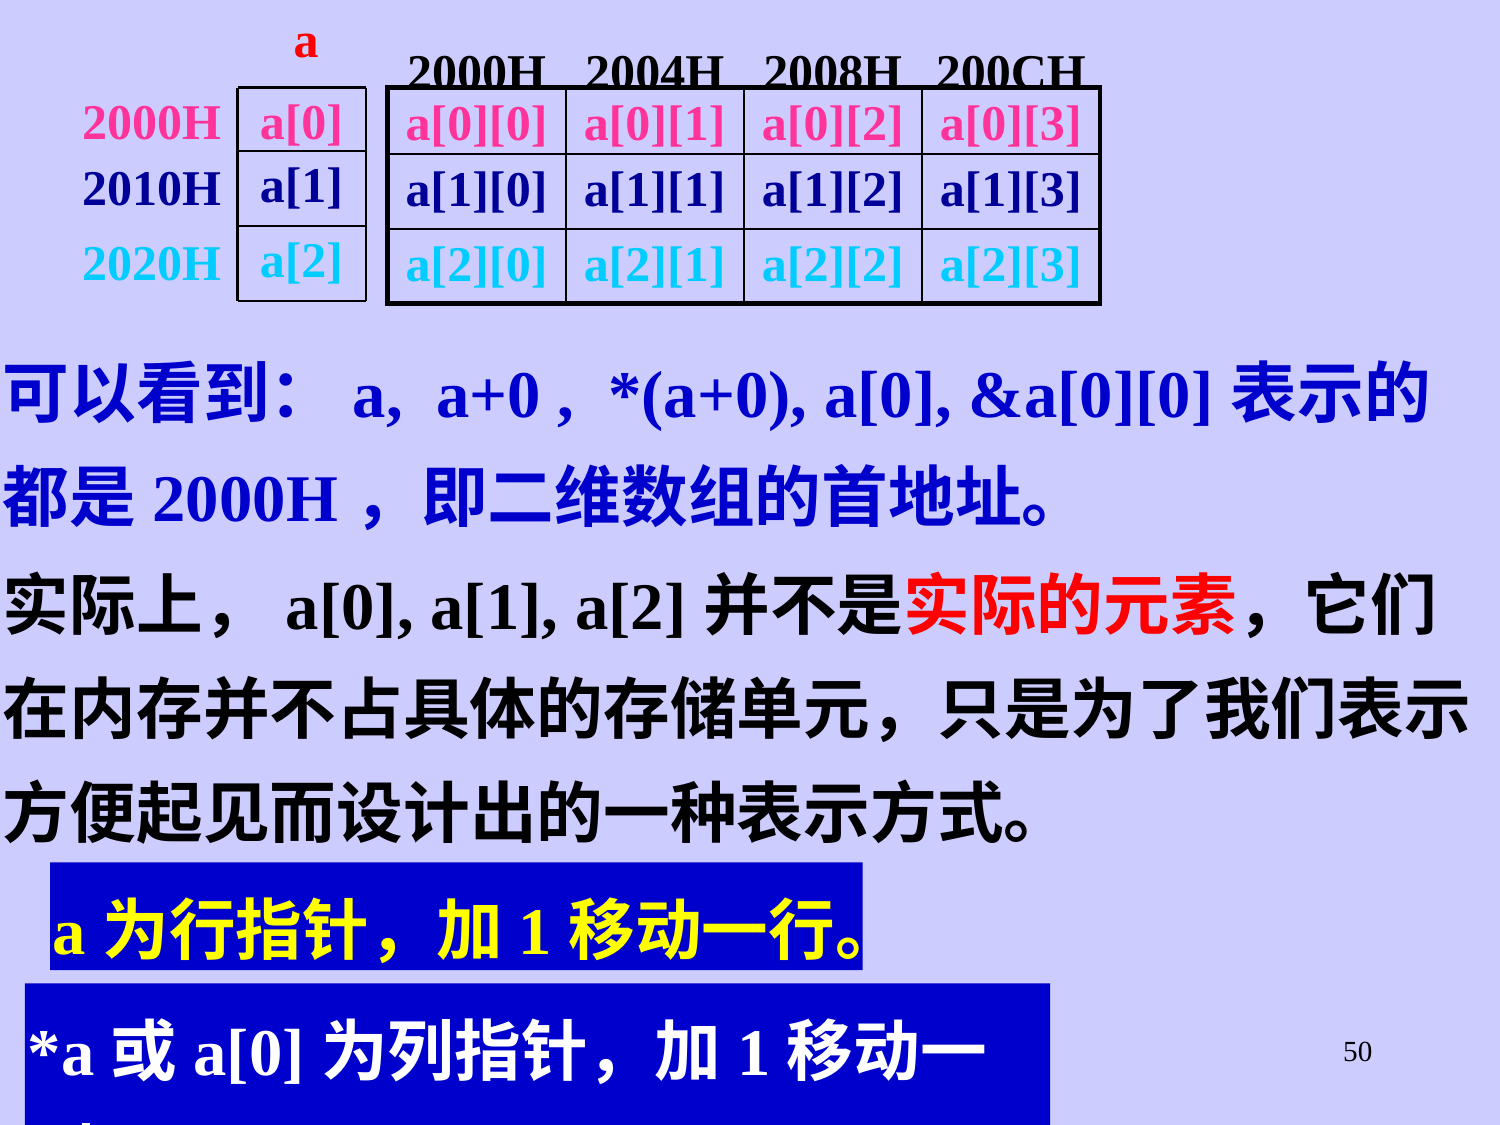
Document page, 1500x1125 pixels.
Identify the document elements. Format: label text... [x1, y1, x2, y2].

text_box a[1][0] [390, 155, 565, 228]
text_box 实际上，a[0], a[1], a[2]并不是实际的元素，它们在内存并不占具体的存储单元，只是为了我们表示方便起见而设计出的一种表示方式。 [0, 537, 1500, 853]
text_box a[2][0] [390, 230, 565, 301]
text_box *a或a[0]为列指针，加1移动一列。 [24, 983, 1051, 1125]
text_box a[1][3] [923, 155, 1098, 228]
text_box a[0][2] [745, 91, 921, 153]
text_box a[2][1] [567, 230, 743, 301]
text_box a[0][0] [390, 91, 565, 153]
text_box a为行指针，加1移动一行。 [50, 862, 863, 971]
text_box 2010H [74, 154, 229, 229]
text_box a[1] [239, 152, 365, 225]
text_box 200CH [922, 37, 1100, 91]
text_box 可以看到：a, a+0 , *(a+0), a[0], &a[0][0]表示的都是2000H，即二维数组的首地址。 [0, 324, 1500, 537]
text_box 2000H [74, 87, 229, 154]
text_box 2008H [744, 37, 922, 91]
text_box a[0][1] [567, 91, 743, 153]
text_box 2004H [566, 37, 744, 91]
text_box a[1][2] [745, 155, 921, 228]
text_box a[0][3] [923, 91, 1098, 153]
text_box a[2][3] [923, 230, 1098, 301]
text_box a [275, 0, 338, 70]
text_box <编号> [1074, 1025, 1388, 1101]
text_box a[2] [239, 227, 365, 300]
text_box a[0] [239, 89, 365, 150]
text_box 2000H [387, 37, 566, 91]
text_box 2020H [74, 229, 229, 304]
text_box a[1][1] [567, 155, 743, 228]
text_box a[2][2] [745, 230, 921, 301]
